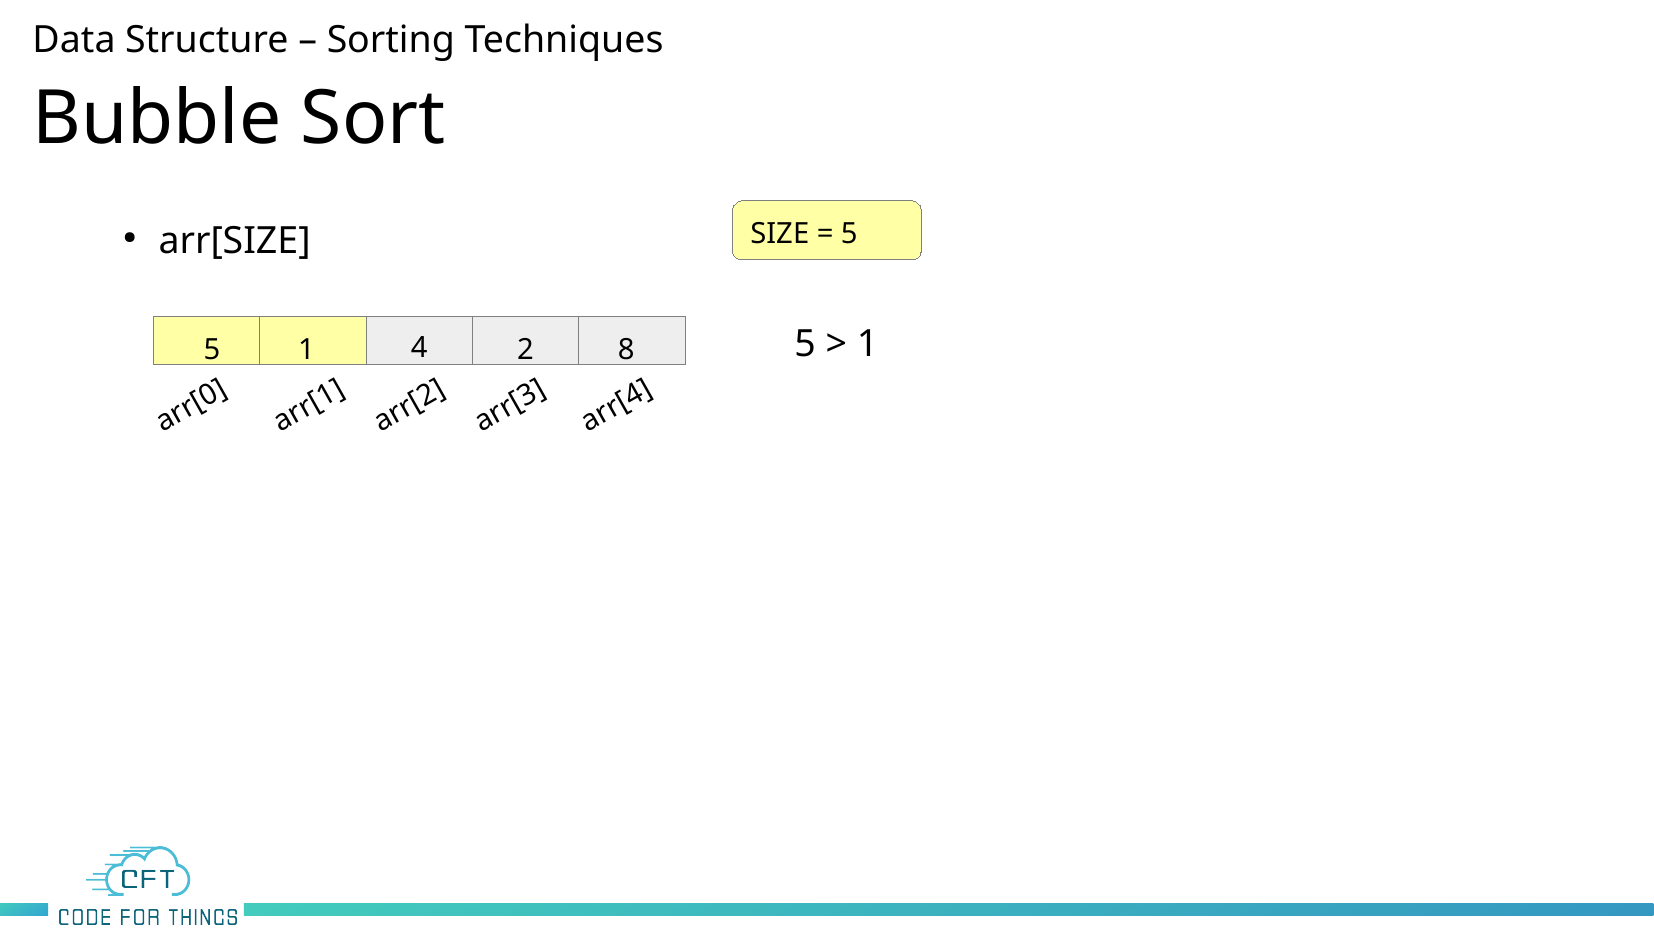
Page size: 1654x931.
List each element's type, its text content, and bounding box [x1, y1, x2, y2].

text_box arr[SIZE] [108, 205, 353, 272]
text_box [153, 316, 686, 365]
picture [59, 846, 237, 925]
text_box 2 [502, 320, 551, 370]
text_box 5 > 1 [779, 309, 913, 368]
text_box arr[0] [130, 365, 271, 458]
text_box 1 [283, 320, 332, 370]
text_box 5 [188, 321, 238, 371]
text_box 8 [603, 320, 652, 370]
text_box arr[4] [559, 342, 697, 458]
text_box 4 [396, 319, 445, 369]
text_box [732, 200, 922, 260]
text_box SIZE = 5 [735, 204, 916, 254]
text_box arr[1] [248, 354, 385, 458]
text_box arr[2] [348, 342, 485, 458]
text_box arr[3] [449, 342, 591, 458]
title Data Structure – Sorting Techniques Bubble Sort [32, 12, 1184, 166]
